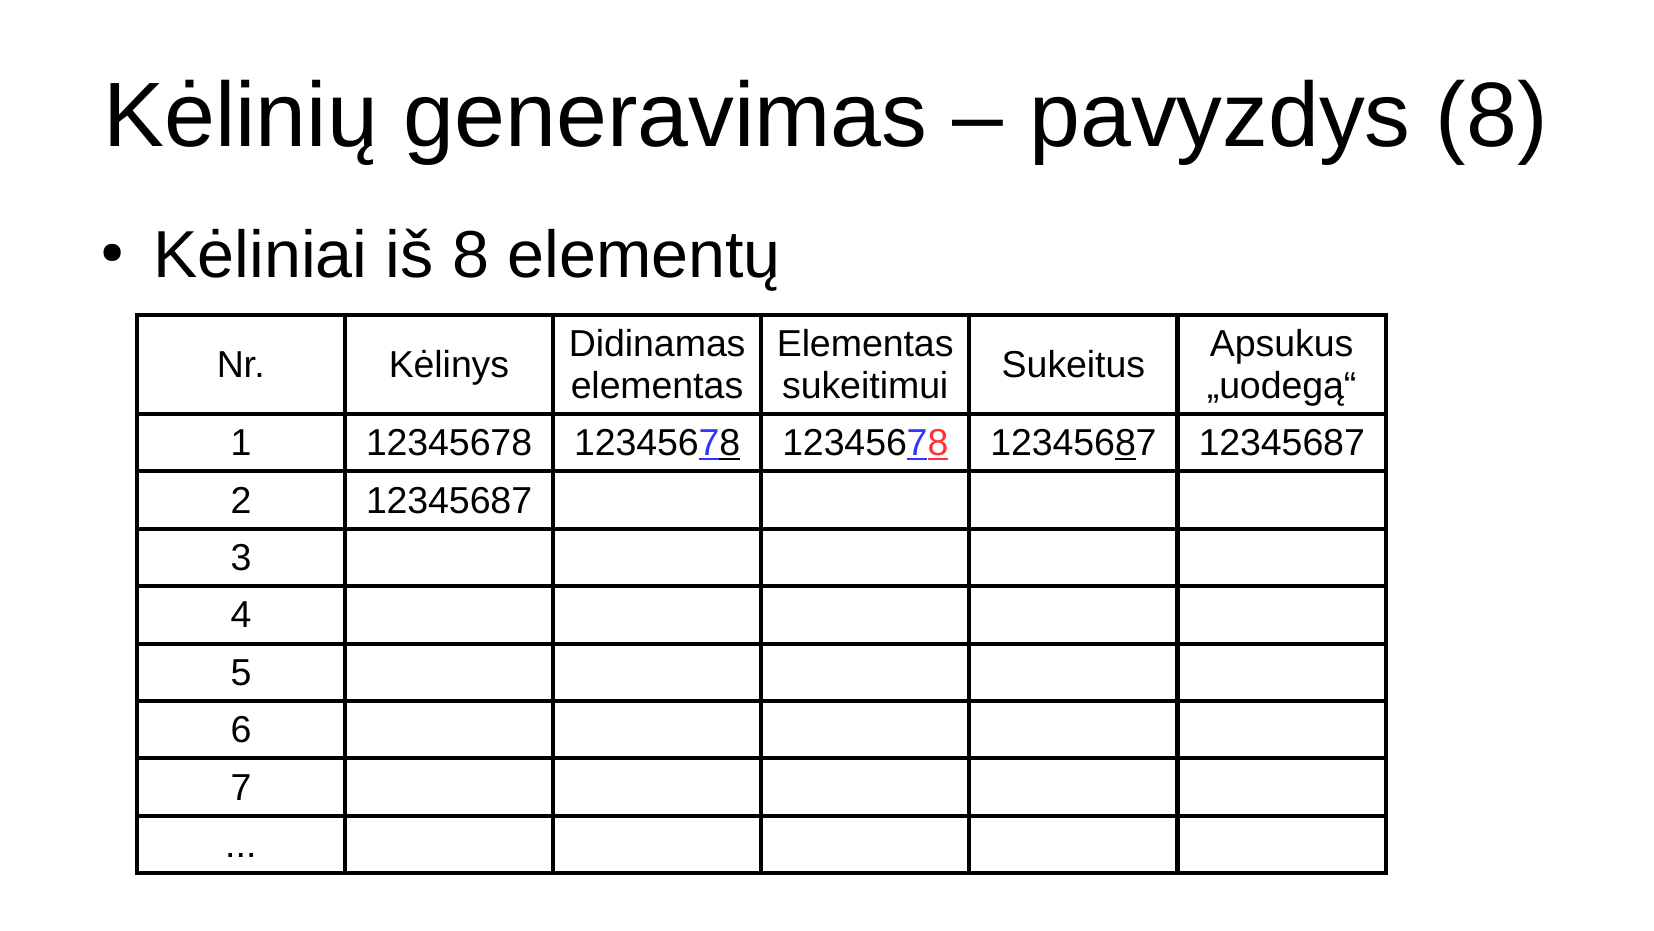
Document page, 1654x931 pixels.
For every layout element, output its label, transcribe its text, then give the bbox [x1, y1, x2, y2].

table_cell [763, 646, 967, 699]
table_cell [1180, 703, 1384, 756]
table_cell [347, 703, 551, 756]
table_cell [1180, 646, 1384, 699]
table_cell 4 [139, 588, 343, 642]
table_cell [1180, 818, 1384, 871]
table_cell [971, 473, 1175, 527]
table_cell [763, 531, 967, 584]
table_cell [1180, 588, 1384, 642]
table_cell 5 [139, 646, 343, 699]
table_cell [971, 646, 1175, 699]
table_header Sukeitus [971, 317, 1175, 412]
table_cell ... [139, 818, 343, 871]
table_header Nr. [139, 317, 343, 412]
table_cell [971, 531, 1175, 584]
table_cell [347, 646, 551, 699]
table_cell [971, 588, 1175, 642]
title Kėlinių generavimas – pavyzdys (8) [82, 36, 1571, 193]
table_cell [555, 703, 759, 756]
table_header Kėlinys [347, 317, 551, 412]
table_cell 1 [139, 416, 343, 469]
table_cell 12345687 [971, 416, 1175, 469]
table_cell [555, 588, 759, 642]
table_cell [763, 760, 967, 814]
table_cell [555, 760, 759, 814]
table_cell [347, 588, 551, 642]
table_cell [555, 646, 759, 699]
table_cell [763, 703, 967, 756]
table_cell 7 [139, 760, 343, 814]
table_cell [1180, 760, 1384, 814]
table_cell 2 [139, 473, 343, 527]
table_header Apsukus „uodegą“ [1180, 317, 1384, 412]
table_cell [971, 703, 1175, 756]
table_cell 12345687 [1180, 416, 1384, 469]
table_header Elementas sukeitimui [763, 317, 967, 412]
table_cell [347, 760, 551, 814]
table_cell 6 [139, 703, 343, 756]
table_cell [347, 818, 551, 871]
table_cell 12345678 [347, 416, 551, 469]
list Kėliniai iš 8 elementų [82, 217, 1571, 757]
table_cell [555, 531, 759, 584]
table_cell [971, 760, 1175, 814]
table_cell [1180, 473, 1384, 527]
table_cell [555, 473, 759, 527]
table_cell [763, 818, 967, 871]
table_cell 12345678 [555, 416, 759, 469]
table_cell 3 [139, 531, 343, 584]
table_cell [555, 818, 759, 871]
table_cell [347, 531, 551, 584]
table_cell [763, 588, 967, 642]
table_header Didinamas elementas [555, 317, 759, 412]
table_cell 12345687 [347, 473, 551, 527]
table_cell [763, 473, 967, 527]
table_cell [971, 818, 1175, 871]
table_cell 12345678 [763, 416, 967, 469]
table_cell [1180, 531, 1384, 584]
